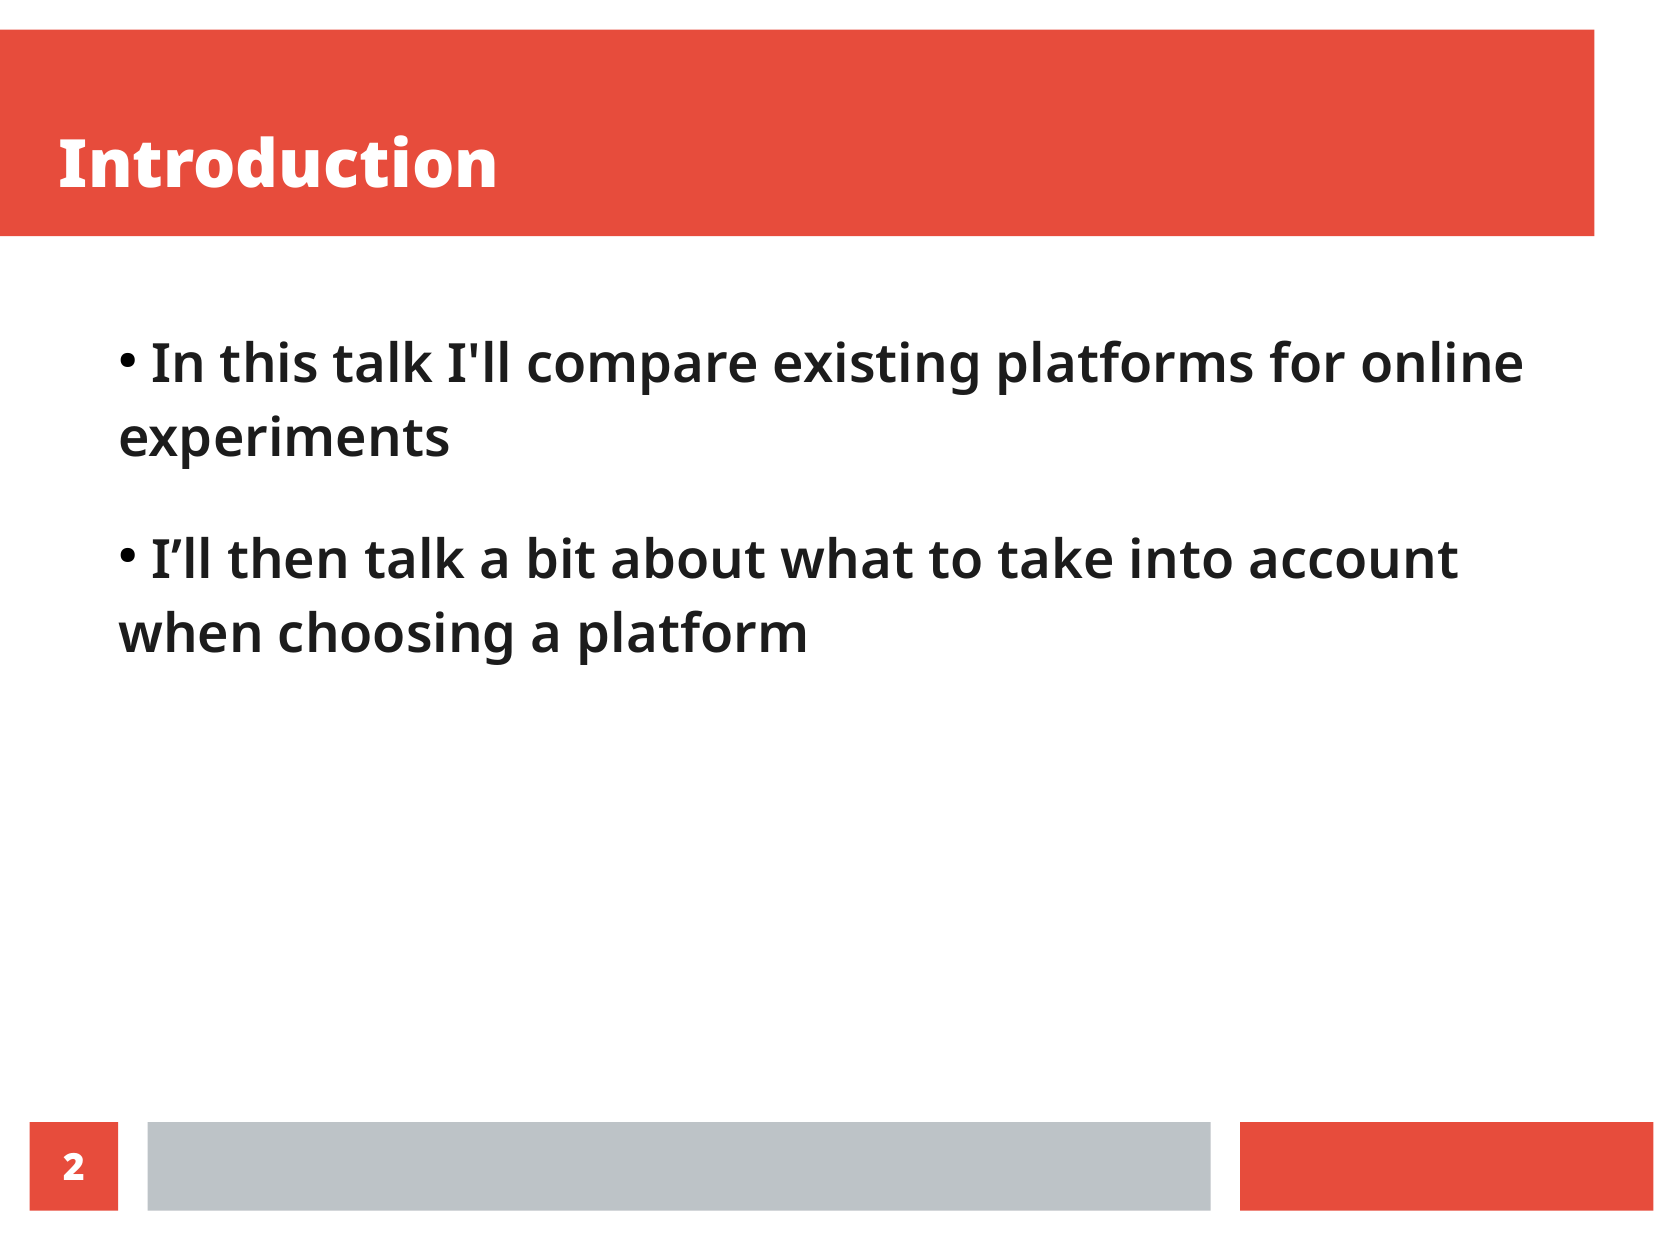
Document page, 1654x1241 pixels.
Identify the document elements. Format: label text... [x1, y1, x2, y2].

list In this talk I'll compare existing platforms for online experiments I’ll then talk a bit about what to take into account when choosing a platform [59, 324, 1565, 1093]
title Introduction [59, 59, 1595, 207]
